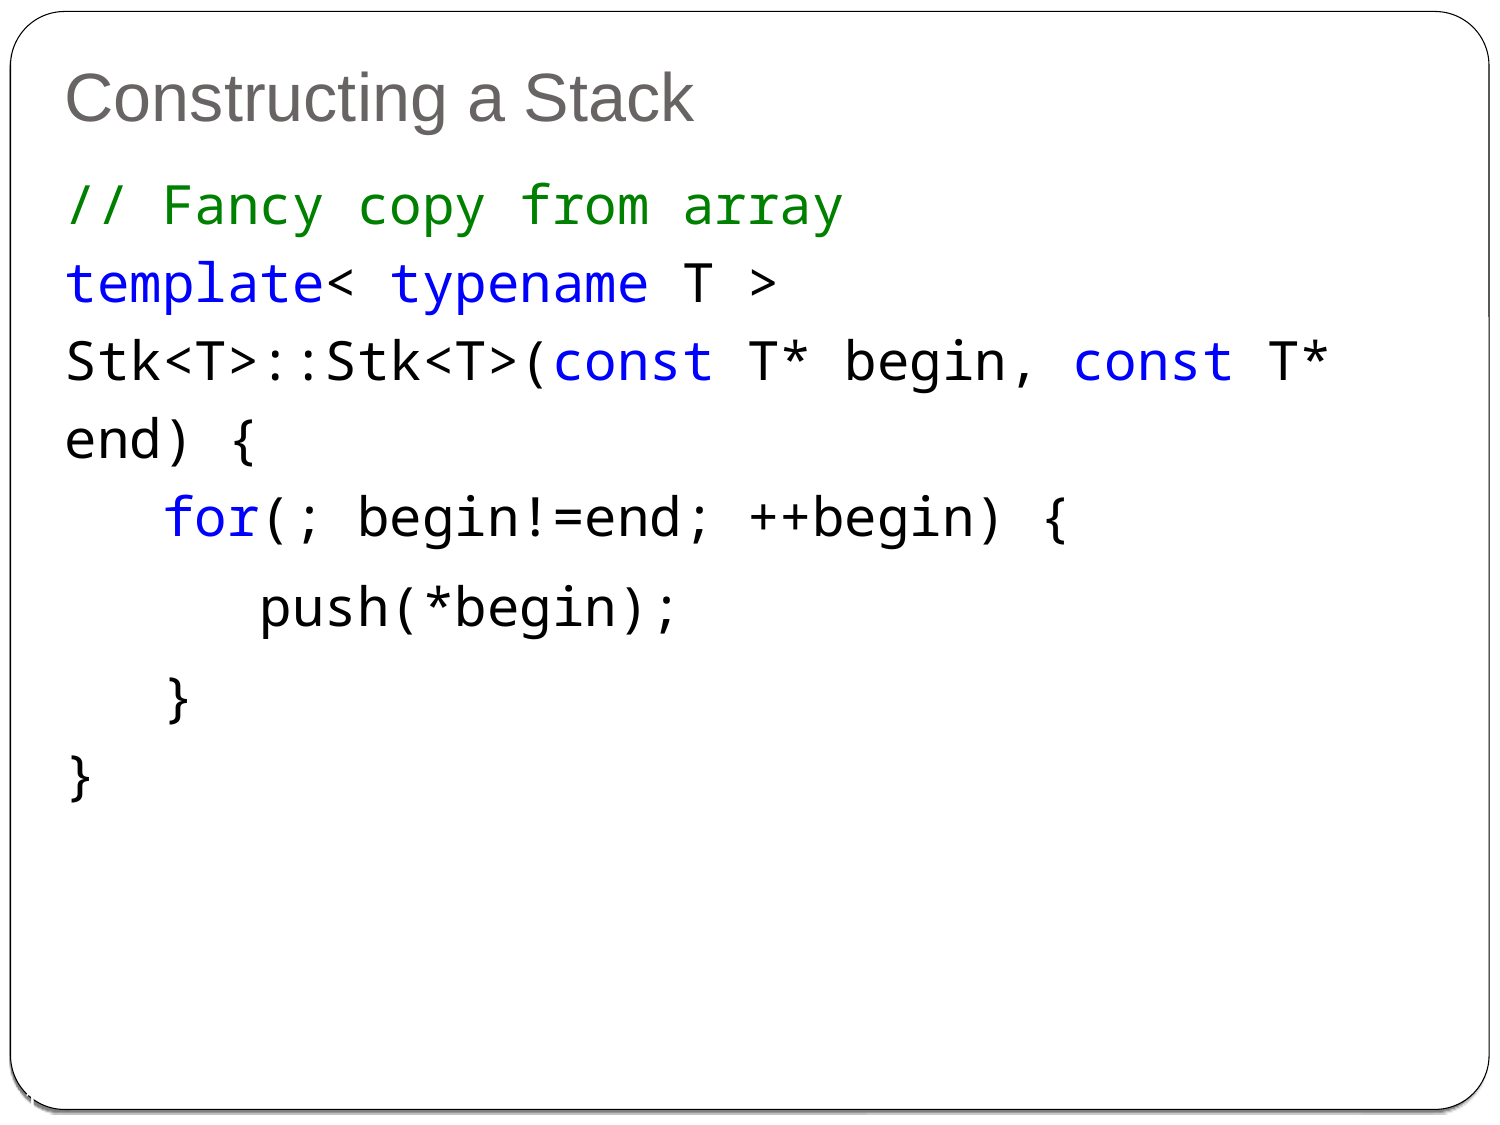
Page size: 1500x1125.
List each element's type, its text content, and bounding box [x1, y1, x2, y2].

list // Fancy copy from array template< typename T > Stk<T>::Stk<T>(const T* begin, const T* end) { for(; begin!=end; ++begin) { push(*begin); } } [50, 149, 1488, 1088]
title Constructing a Stack [50, 45, 1450, 149]
slide_number <number> [0, 1074, 50, 1125]
